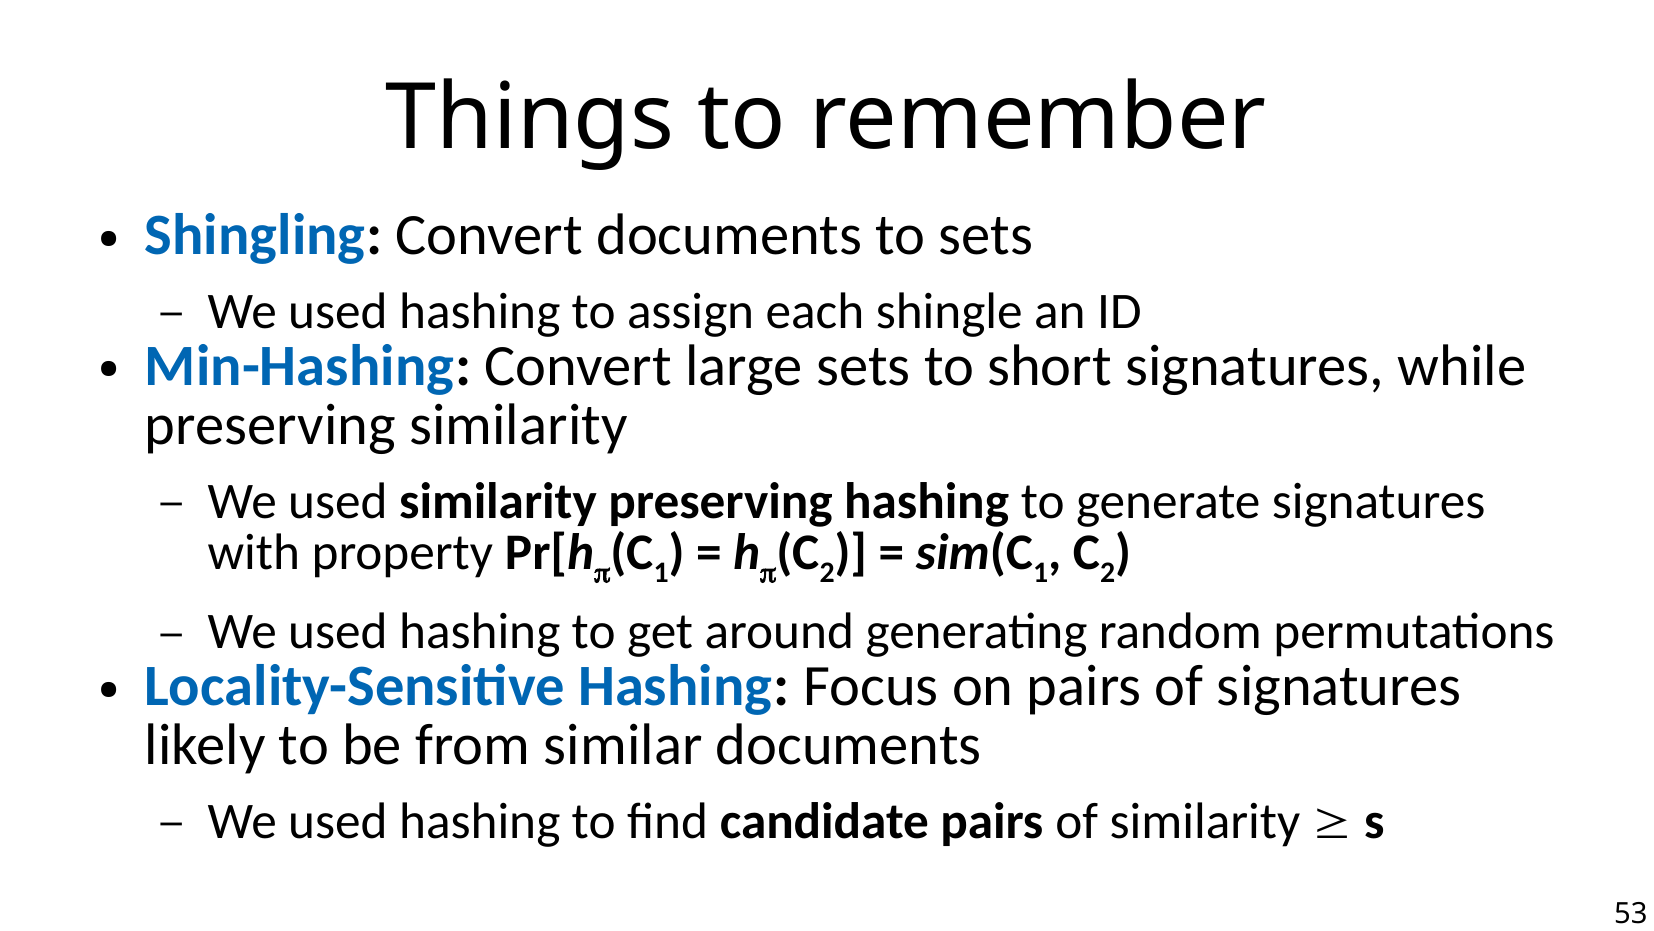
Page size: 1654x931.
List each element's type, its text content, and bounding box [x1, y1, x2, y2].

list Shingling: Convert documents to sets We used hashing to assign each shingle an ID Min-Hashing: Convert large sets to short signatures, while preserving similarity We used similarity preserving hashing to generate signatures with property Pr[h(C1) = h(C2)] = sim(C1, C2) We used hashing to get around generating random permutations Locality-Sensitive Hashing: Focus on pairs of signatures likely to be from similar documents We used hashing to find candidate pairs of similarity  s [82, 210, 1571, 870]
title Things to remember [82, 1, 1571, 210]
